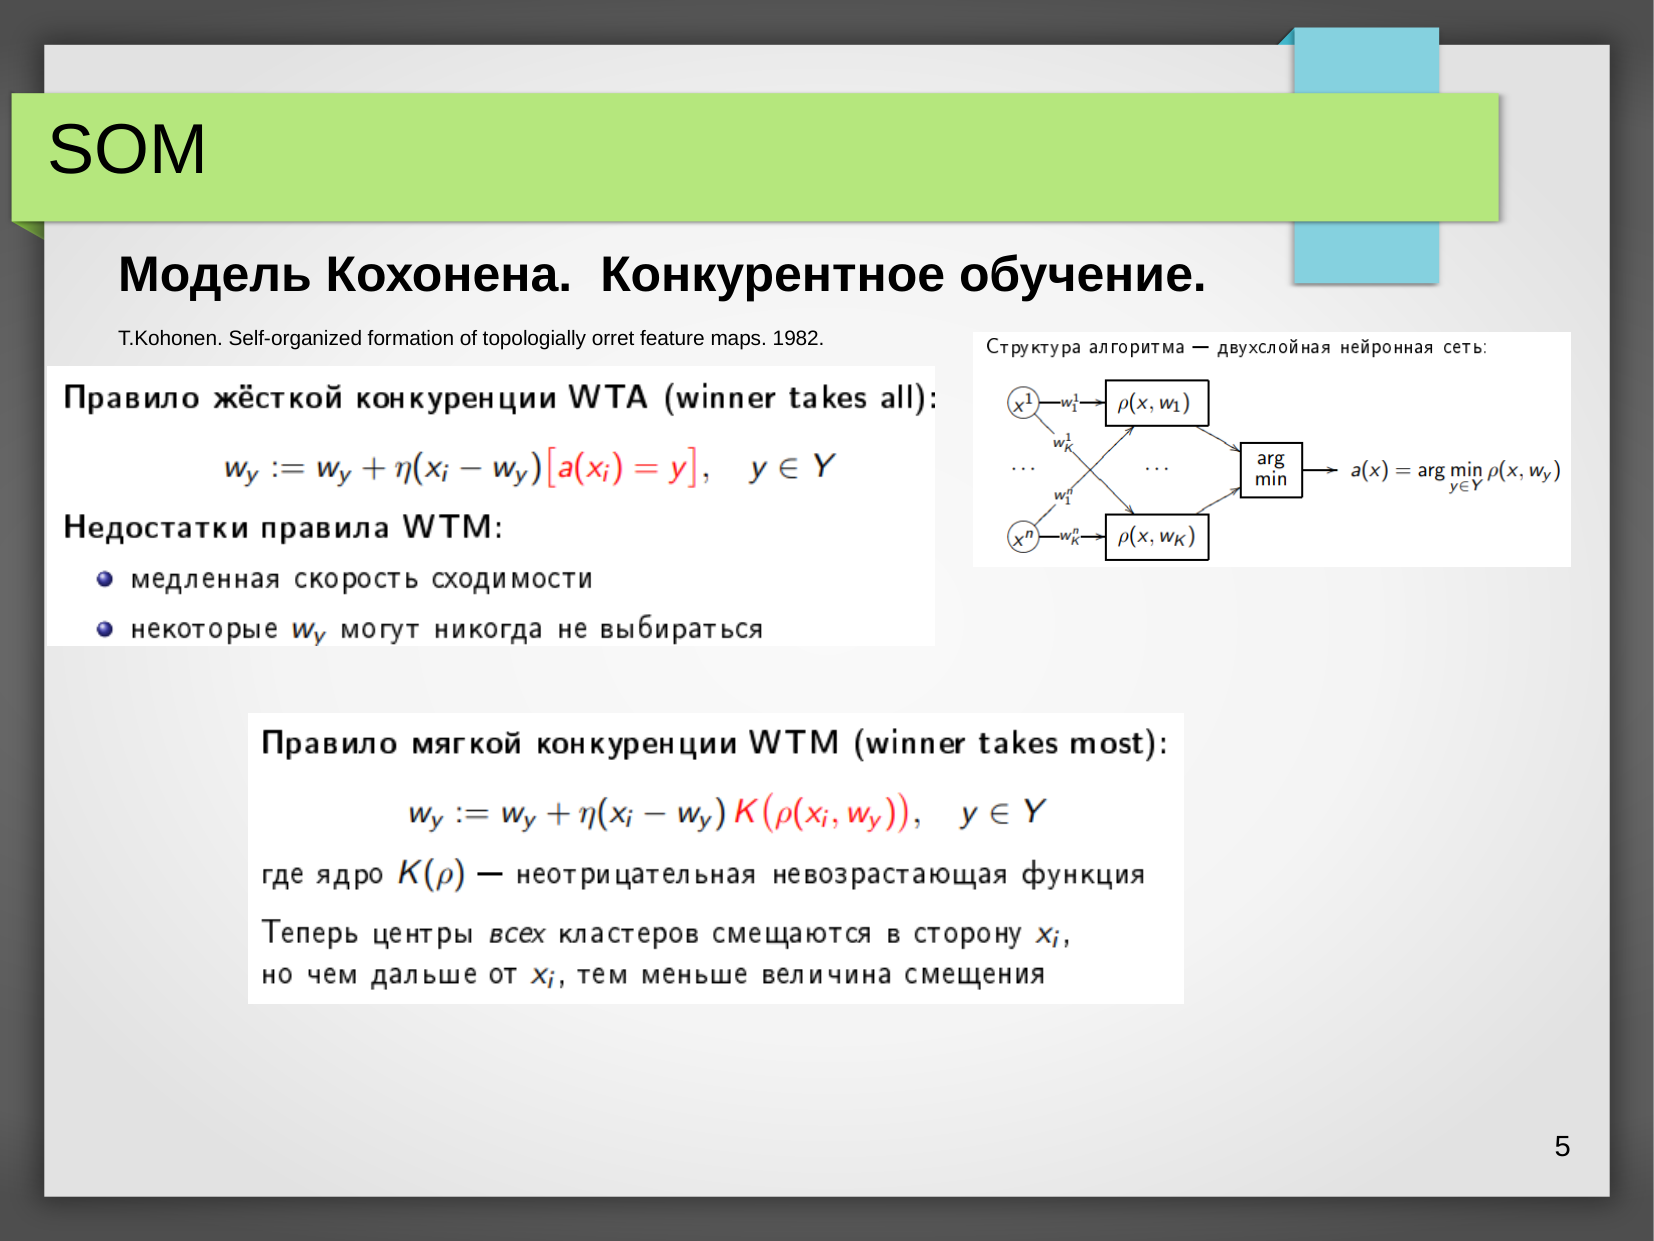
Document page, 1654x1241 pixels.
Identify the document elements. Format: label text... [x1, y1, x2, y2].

picture [0, 0, 1654, 1241]
subtitle Модель Кохонена. Конкурентное обучение. T.Kohonen. Self-organized formation of topologially orret feature maps. 1982. [118, 248, 1264, 349]
title SOM [47, 109, 1501, 189]
